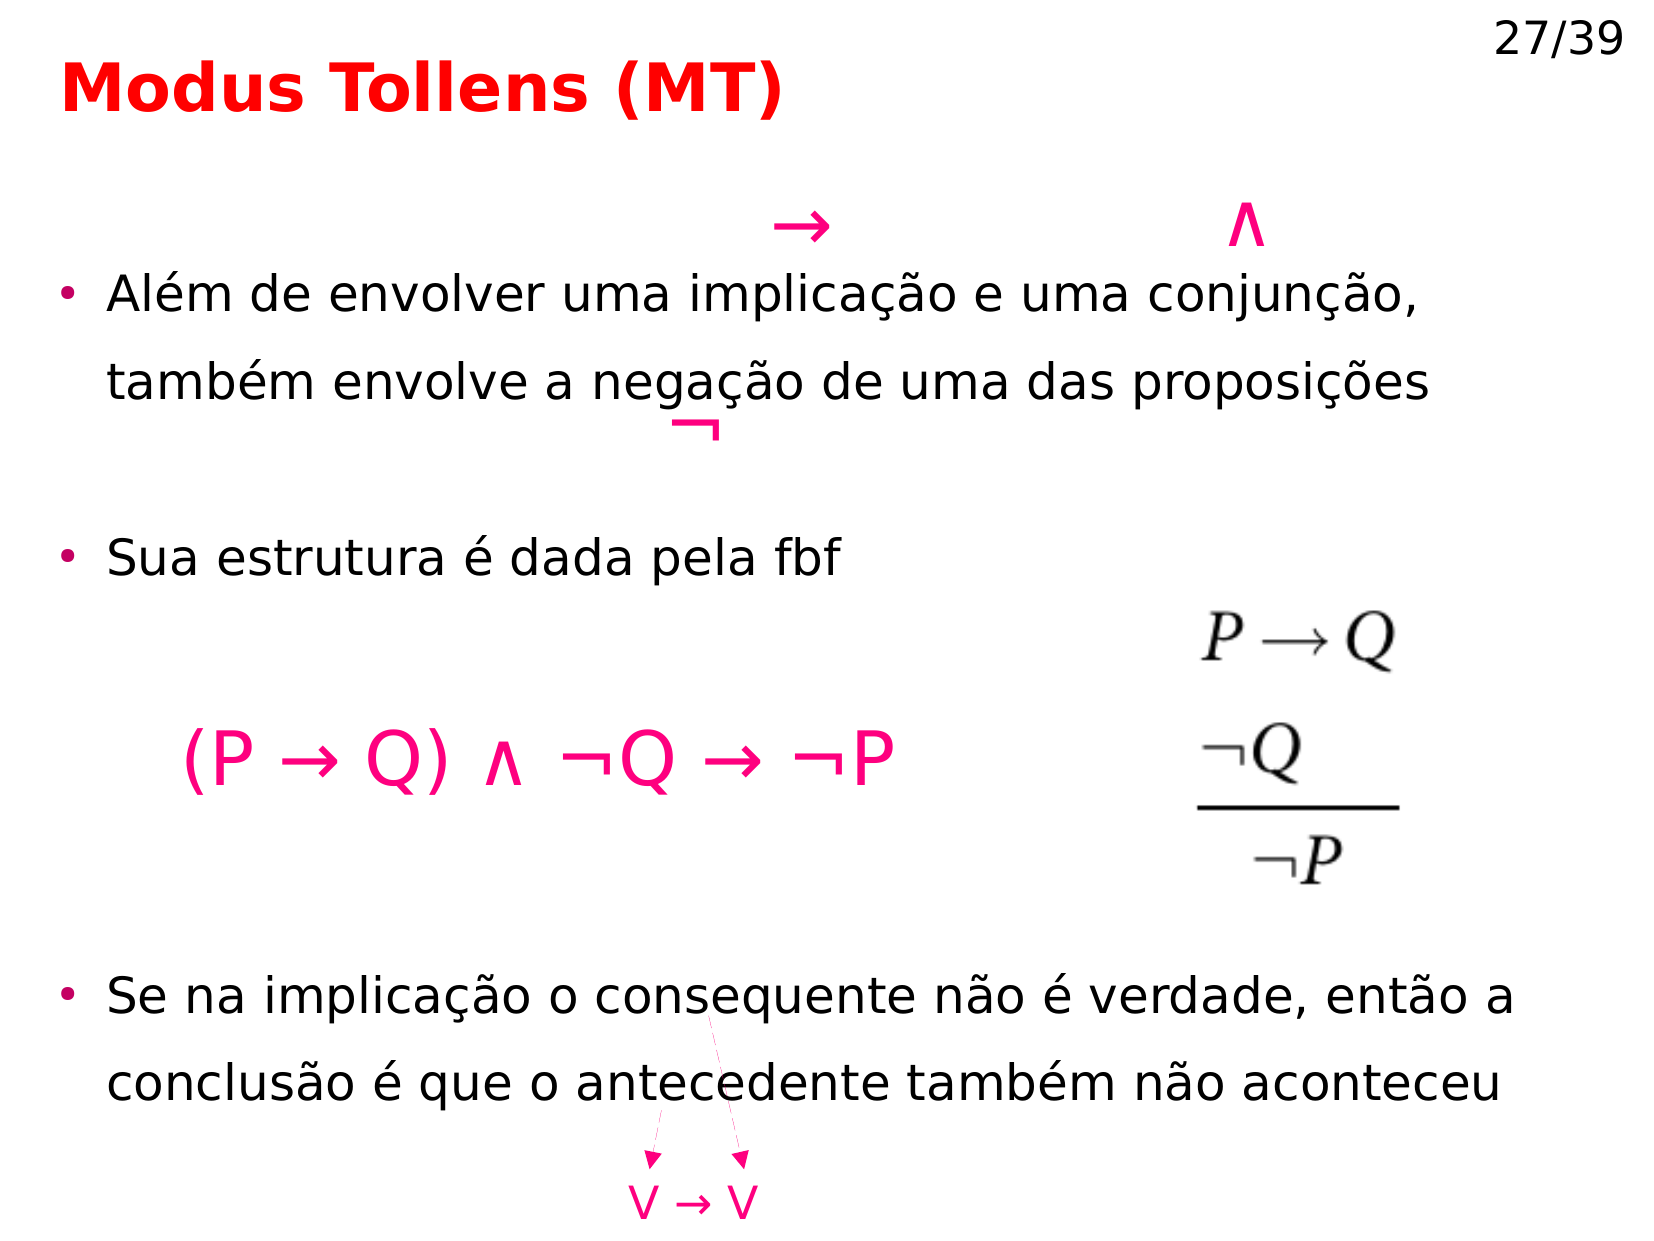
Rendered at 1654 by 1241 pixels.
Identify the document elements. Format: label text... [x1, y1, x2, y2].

picture [1180, 589, 1418, 898]
text_box ∧ [1204, 125, 1290, 272]
text_box → [755, 129, 886, 276]
text_box (P → Q) ∧ ¬Q → ¬P [165, 708, 912, 811]
text_box V → V [614, 1169, 1193, 1238]
text_box ¬ [649, 330, 736, 477]
list Além de envolver uma implicação e uma conjunção, também envolve a negação de uma das proposições Sua estrutura é dada pela fbf Se na implicação o consequente não é verdade, então a conclusão é que o antecedente também não aconteceu [59, 236, 1625, 1211]
title Modus Tollens (MT) [59, 29, 1595, 148]
